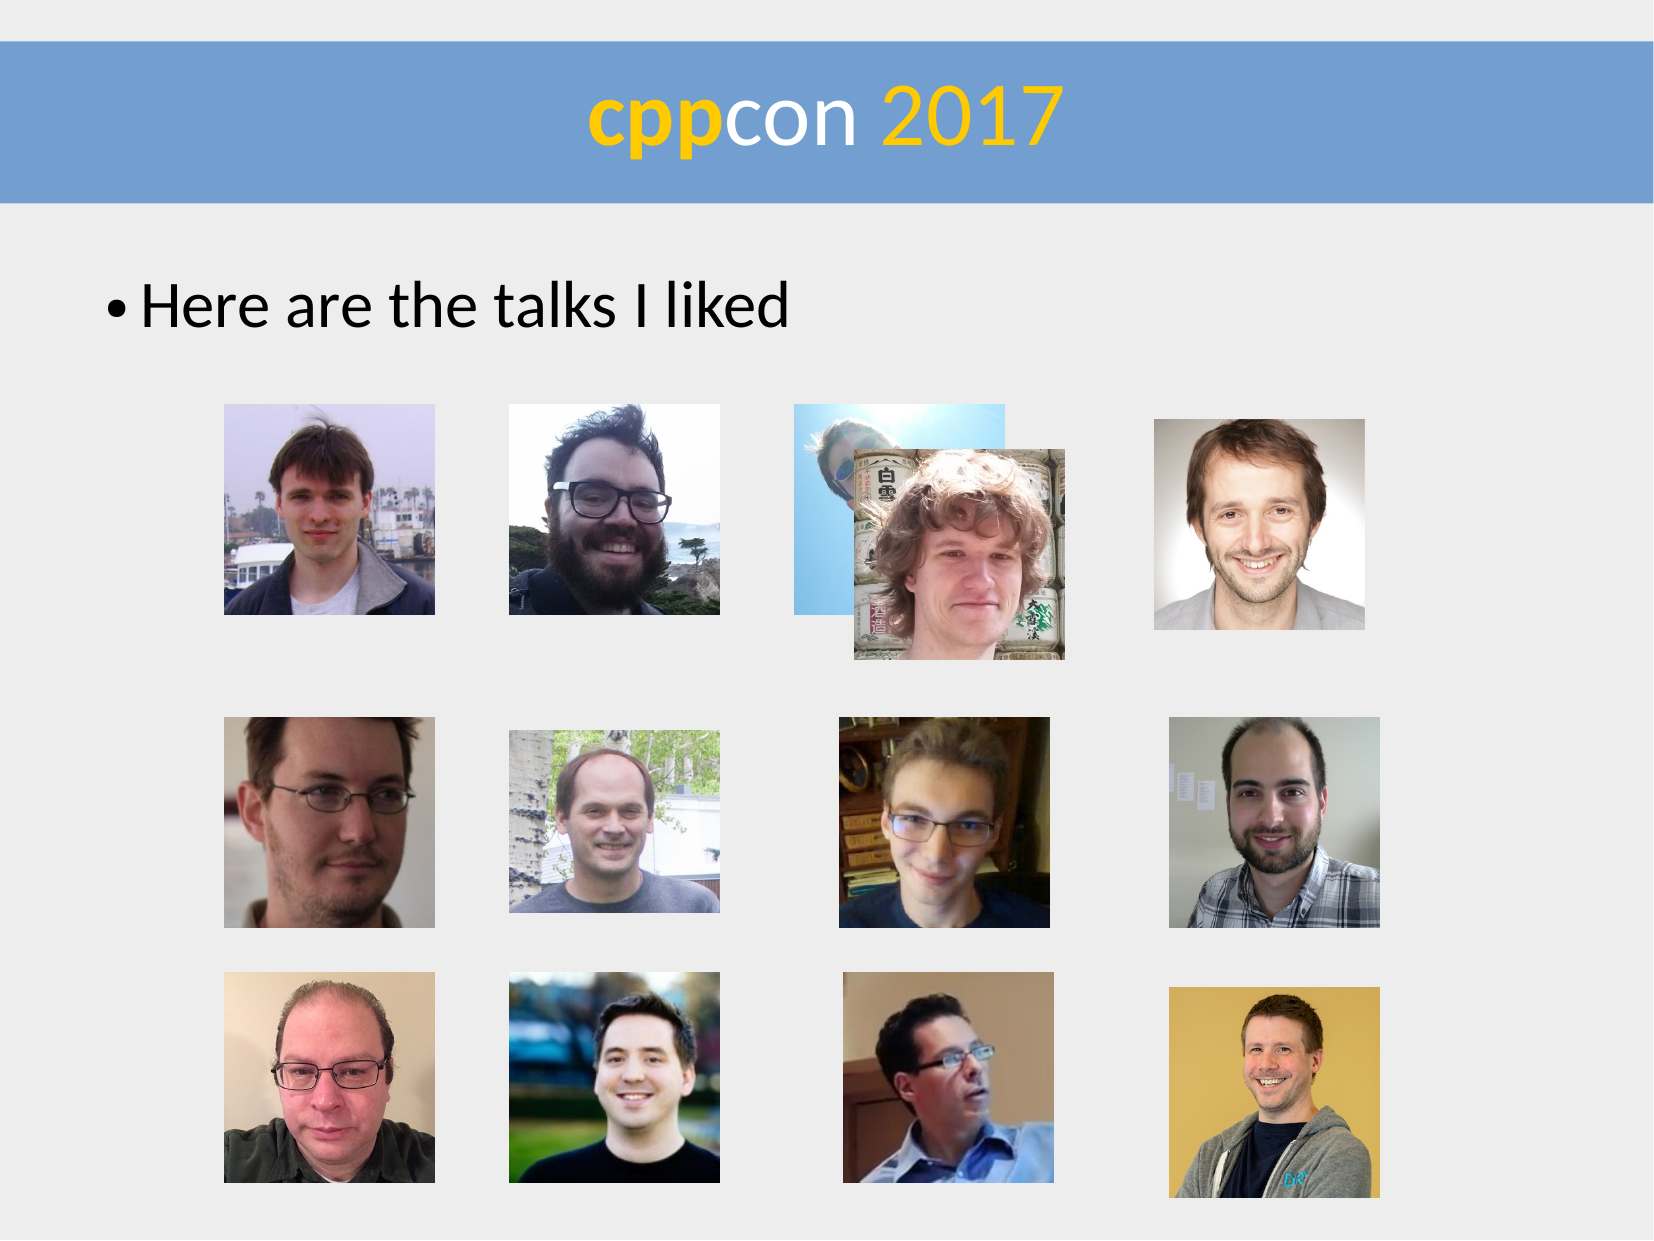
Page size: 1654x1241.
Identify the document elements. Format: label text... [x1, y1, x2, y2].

picture [794, 404, 1065, 661]
picture [1169, 987, 1380, 1198]
text_box Here are the talks I liked [90, 270, 1546, 352]
picture [839, 717, 1050, 928]
picture [843, 972, 1054, 1183]
picture [224, 404, 435, 616]
picture [509, 972, 720, 1183]
picture [509, 730, 720, 913]
title cppcon 2017 [0, 41, 1654, 204]
picture [1154, 419, 1365, 631]
picture [224, 717, 435, 928]
picture [509, 404, 720, 616]
picture [1169, 717, 1380, 928]
picture [224, 972, 435, 1183]
